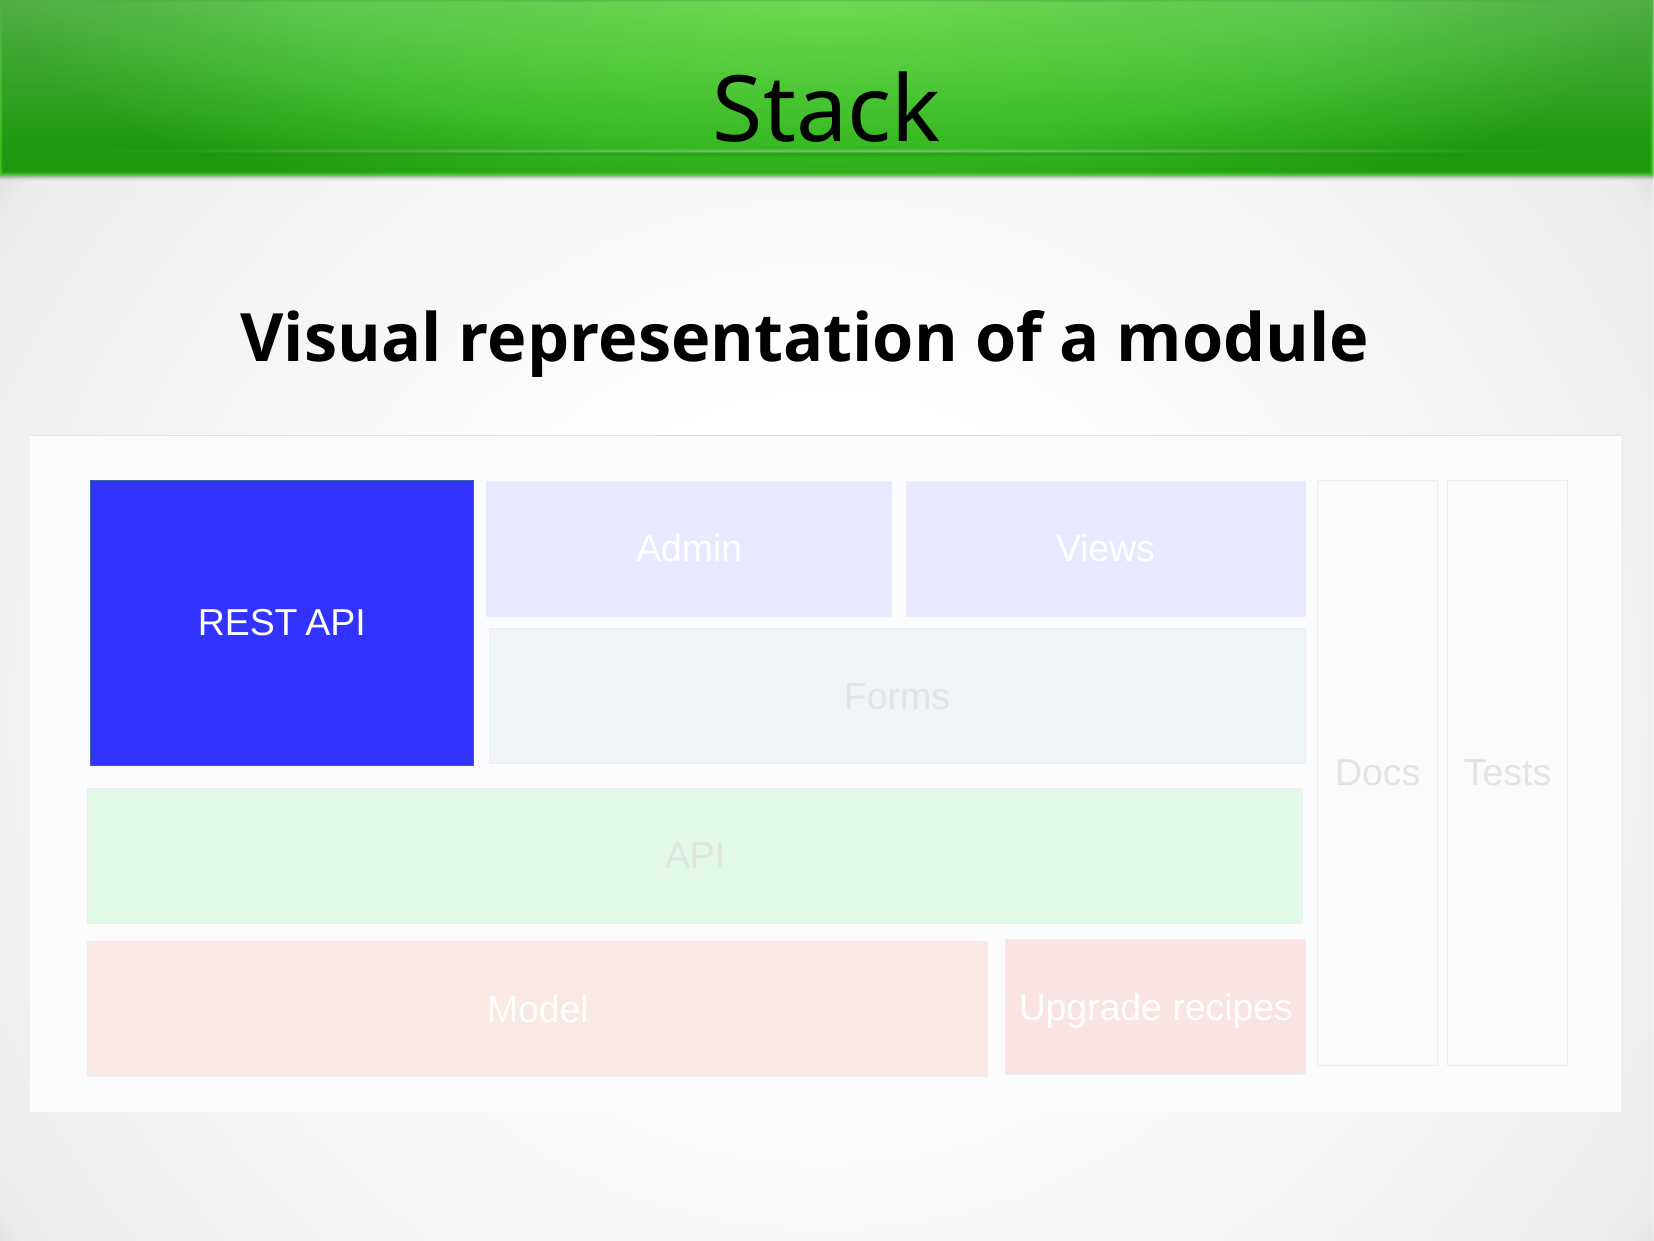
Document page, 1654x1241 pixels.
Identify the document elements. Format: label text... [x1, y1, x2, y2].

title Stack [82, 2, 1571, 210]
text_box REST API [90, 480, 474, 766]
text_box [30, 435, 1621, 1112]
text_box Visual representation of a module [225, 282, 1433, 390]
picture [0, 0, 1654, 1241]
